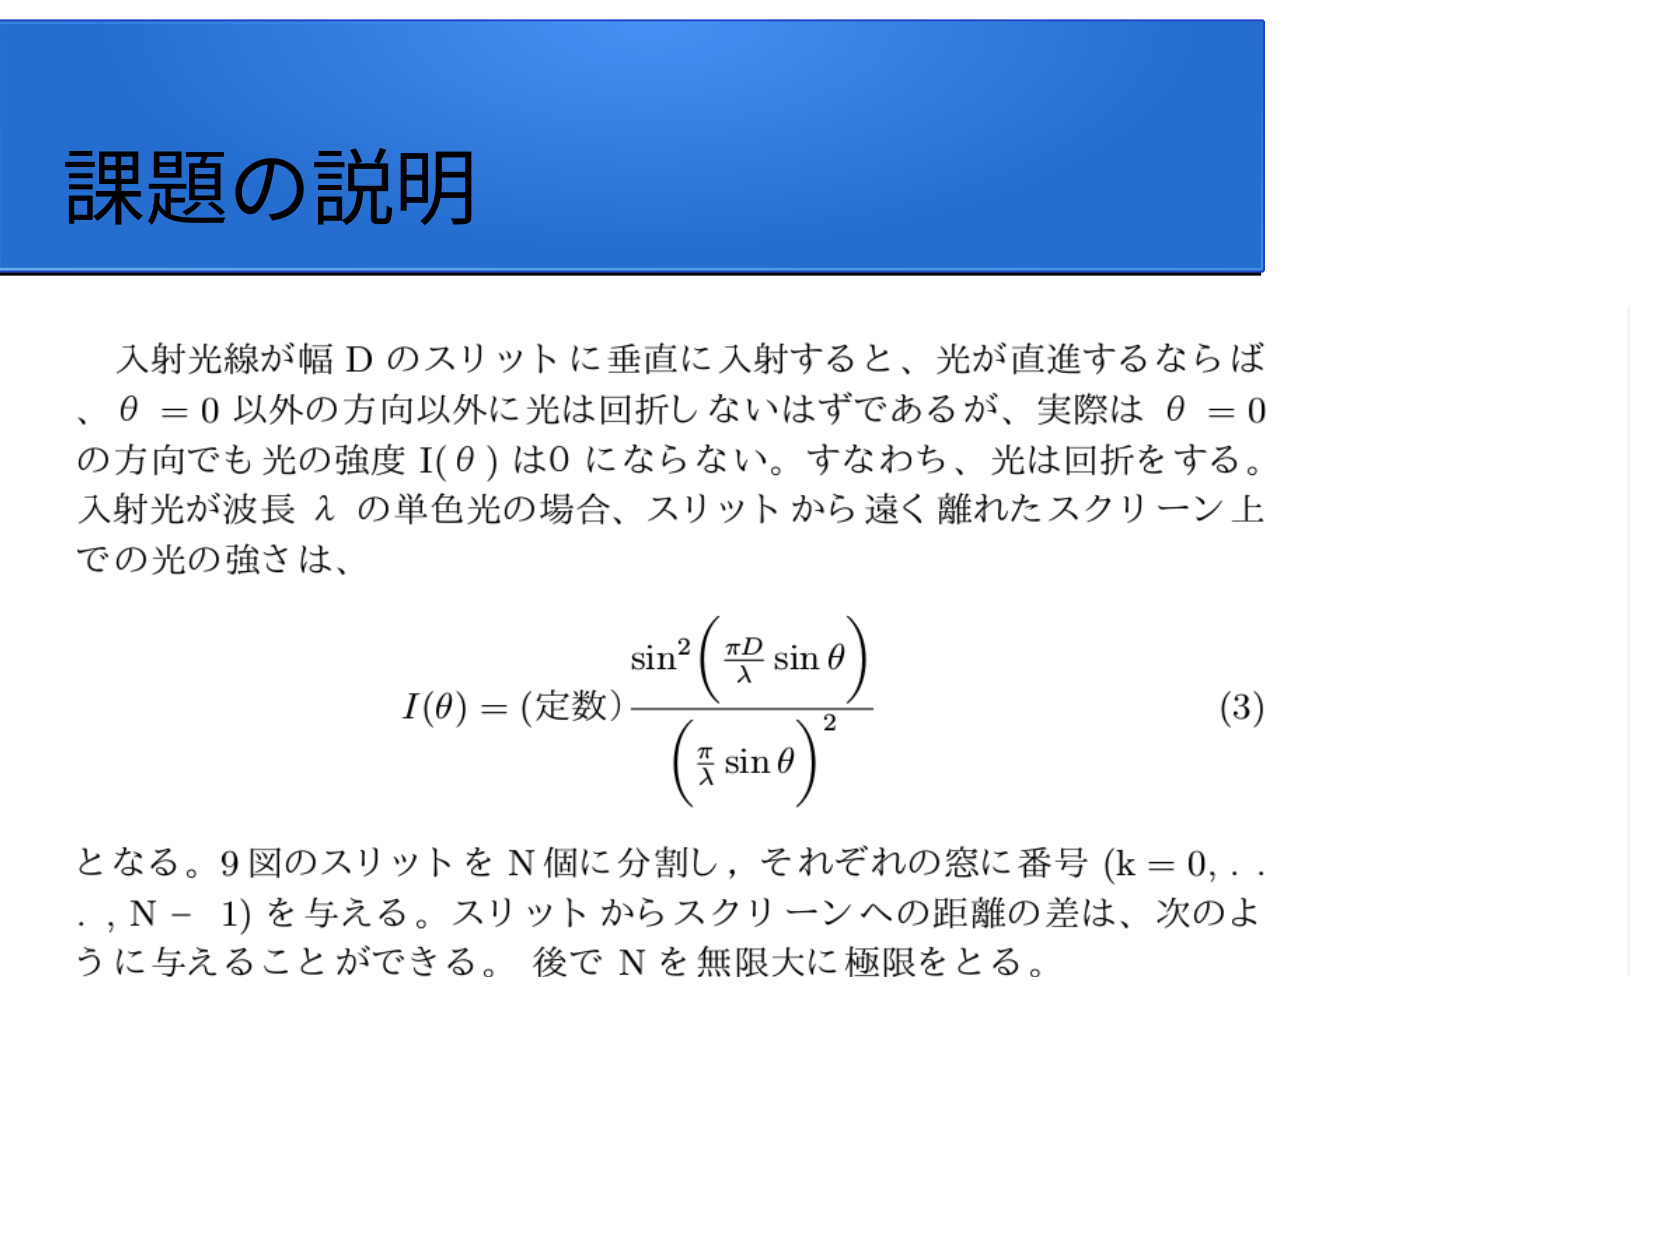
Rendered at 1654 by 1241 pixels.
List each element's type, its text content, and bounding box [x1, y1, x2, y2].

picture [23, 307, 1630, 977]
text_box 課題の説明 [47, 114, 491, 213]
